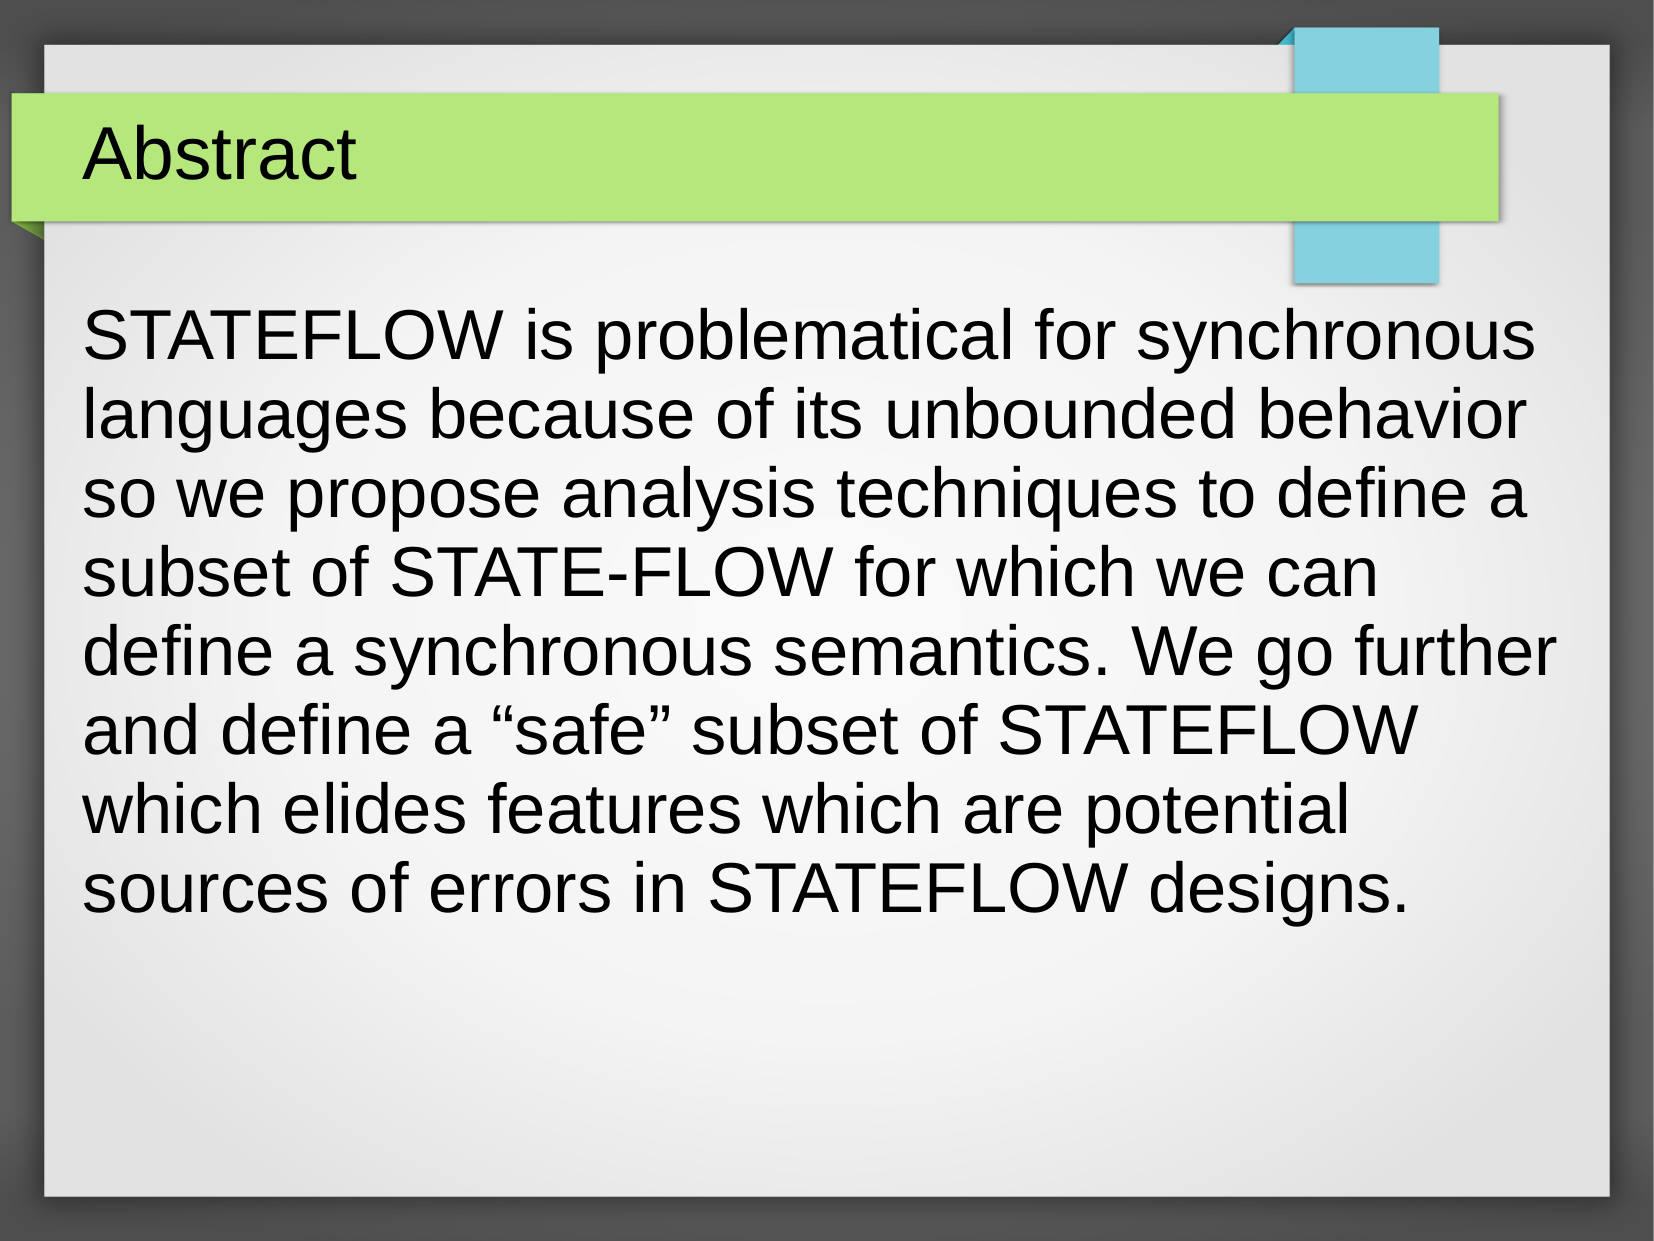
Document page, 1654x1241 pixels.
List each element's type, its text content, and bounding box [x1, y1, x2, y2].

list STATEFLOW is problematical for synchronous languages because of its unbounded behavior so we propose analysis techniques to define a subset of STATE-FLOW for which we can define a synchronous semantics. We go further and define a “safe” subset of STATEFLOW which elides features which are potential sources of errors in STATEFLOW designs. [82, 295, 1571, 1015]
picture [0, 0, 1654, 1241]
title Abstract [82, 94, 1264, 213]
